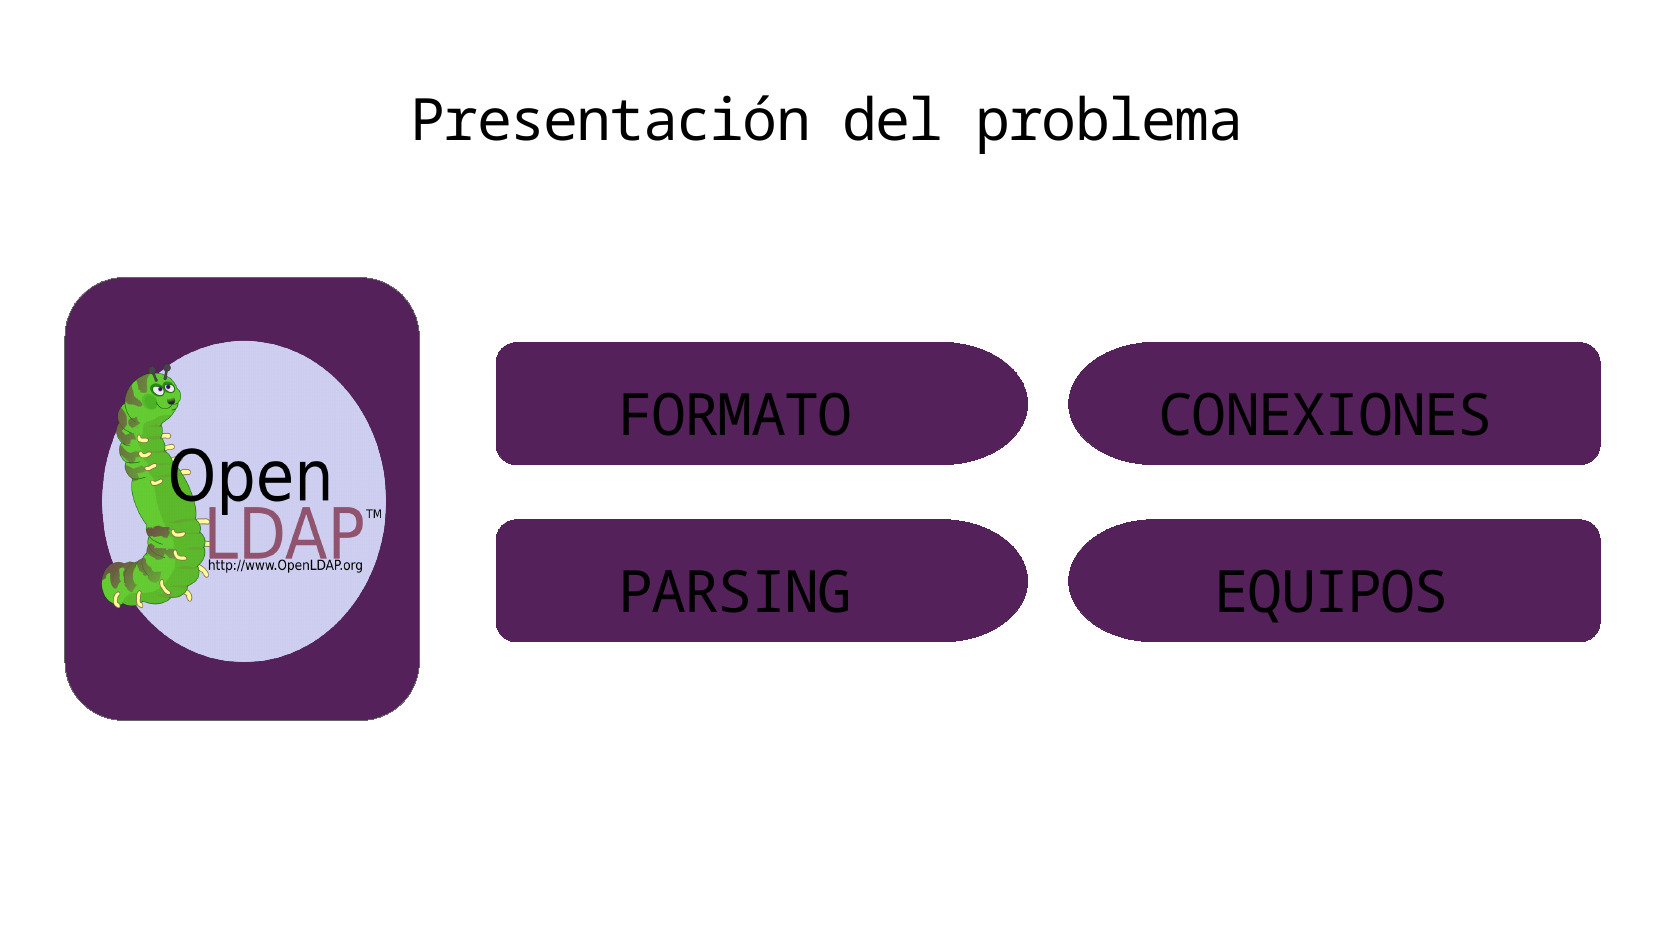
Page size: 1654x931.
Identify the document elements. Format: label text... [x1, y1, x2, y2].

text_box [1068, 342, 1601, 465]
text_box [64, 277, 420, 721]
text_box Presentación del problema [369, 70, 1285, 158]
text_box CONEXIONES [1139, 365, 1512, 453]
text_box PARSING [549, 543, 922, 630]
text_box [496, 519, 1028, 642]
text_box [1068, 519, 1601, 642]
text_box EQUIPOS [1145, 543, 1518, 630]
text_box [496, 342, 1028, 465]
text_box FORMATO [549, 365, 922, 453]
picture [53, 336, 386, 662]
